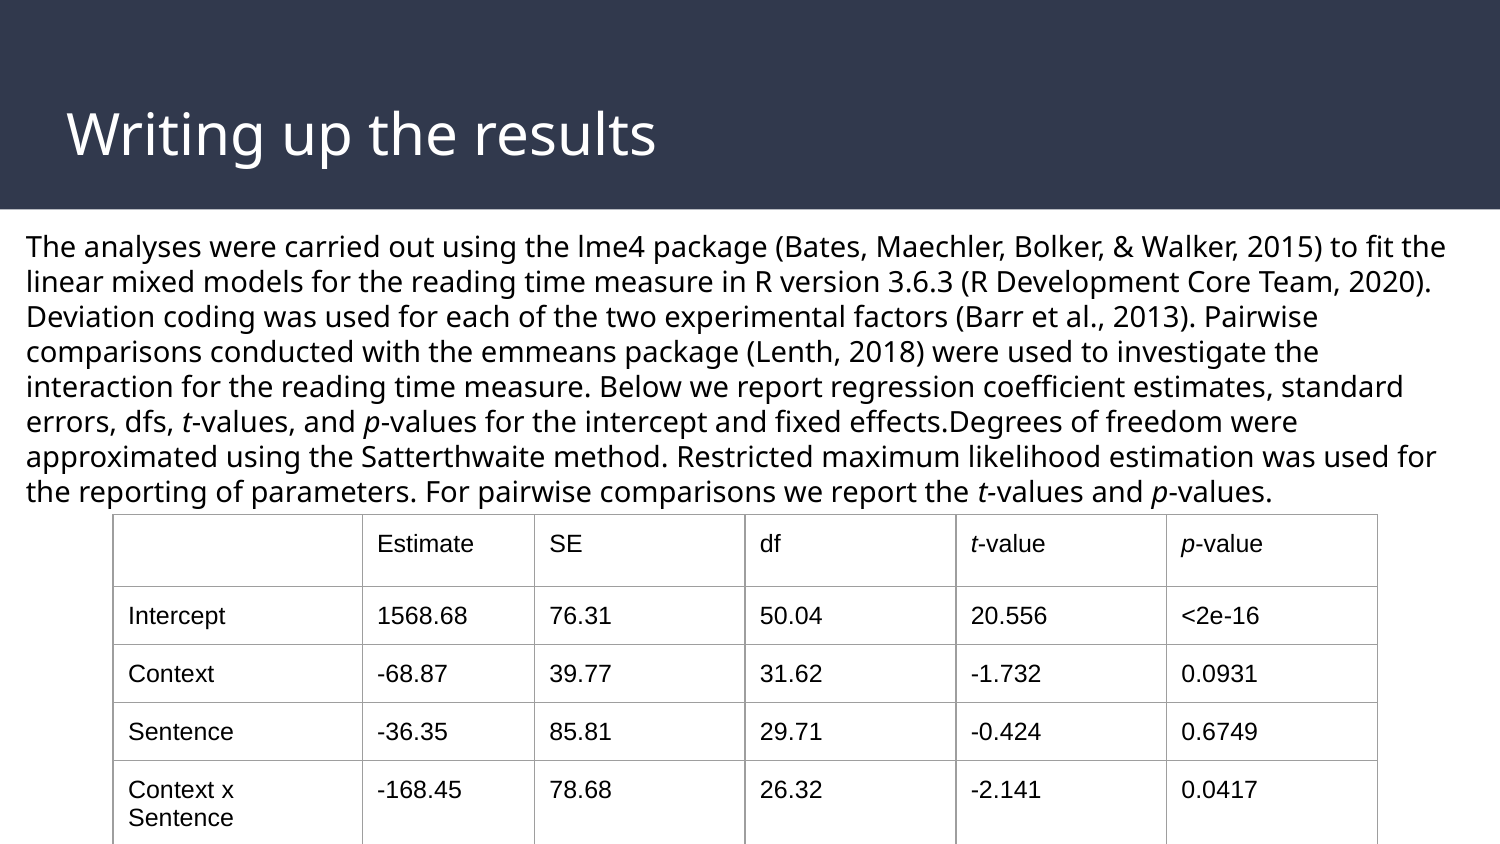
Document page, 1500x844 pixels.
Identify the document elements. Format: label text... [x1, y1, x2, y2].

table_header [114, 515, 362, 586]
table_cell -1.732 [957, 645, 1166, 702]
table_cell -2.141 [957, 761, 1166, 844]
title Writing up the results [51, 82, 1449, 185]
table_cell 0.0931 [1167, 645, 1377, 702]
table_header SE [535, 515, 744, 586]
table_cell 29.71 [746, 703, 955, 760]
table_cell 0.0417 [1167, 761, 1377, 844]
table_cell 0.6749 [1167, 703, 1377, 760]
table_header df [746, 515, 955, 586]
table_cell -168.45 [363, 761, 534, 844]
table_header Estimate [363, 515, 534, 586]
table_cell Context x Sentence [114, 761, 362, 844]
table_cell Context [114, 645, 362, 702]
table_cell 76.31 [535, 587, 744, 644]
table_cell 20.556 [957, 587, 1166, 644]
table_cell 78.68 [535, 761, 744, 844]
table_cell -0.424 [957, 703, 1166, 760]
table_cell <2e-16 [1167, 587, 1377, 644]
table_cell 1568.68 [363, 587, 534, 644]
table_cell -36.35 [363, 703, 534, 760]
table_cell 39.77 [535, 645, 744, 702]
table_cell Sentence [114, 703, 362, 760]
text_box The analyses were carried out using the lme4 package (Bates, Maechler, Bolker, & Walker, 2015) to fit the linear mixed models for the reading time measure in R version 3.6.3 (R Development Core Team, 2020). Deviation coding was used for each of the two experimental factors (Barr et al., 2013). Pairwise comparisons conducted with the emmeans package (Lenth, 2018) were used to investigate the interaction for the reading time measure. Below we report regression coefficient estimates, standard errors, dfs, t-values, and p-values for the intercept and fixed effects.Degrees of freedom were approximated using the Satterthwaite method. Restricted maximum likelihood estimation was used for the reporting of parameters. For pairwise comparisons we report the t-values and p-values. [10, 213, 1480, 506]
table_cell 26.32 [746, 761, 955, 844]
table_header p-value [1167, 515, 1377, 586]
table_cell -68.87 [363, 645, 534, 702]
table_cell 85.81 [535, 703, 744, 760]
table_cell Intercept [114, 587, 362, 644]
table_cell 50.04 [746, 587, 955, 644]
table_cell 31.62 [746, 645, 955, 702]
table_header t-value [957, 515, 1166, 586]
